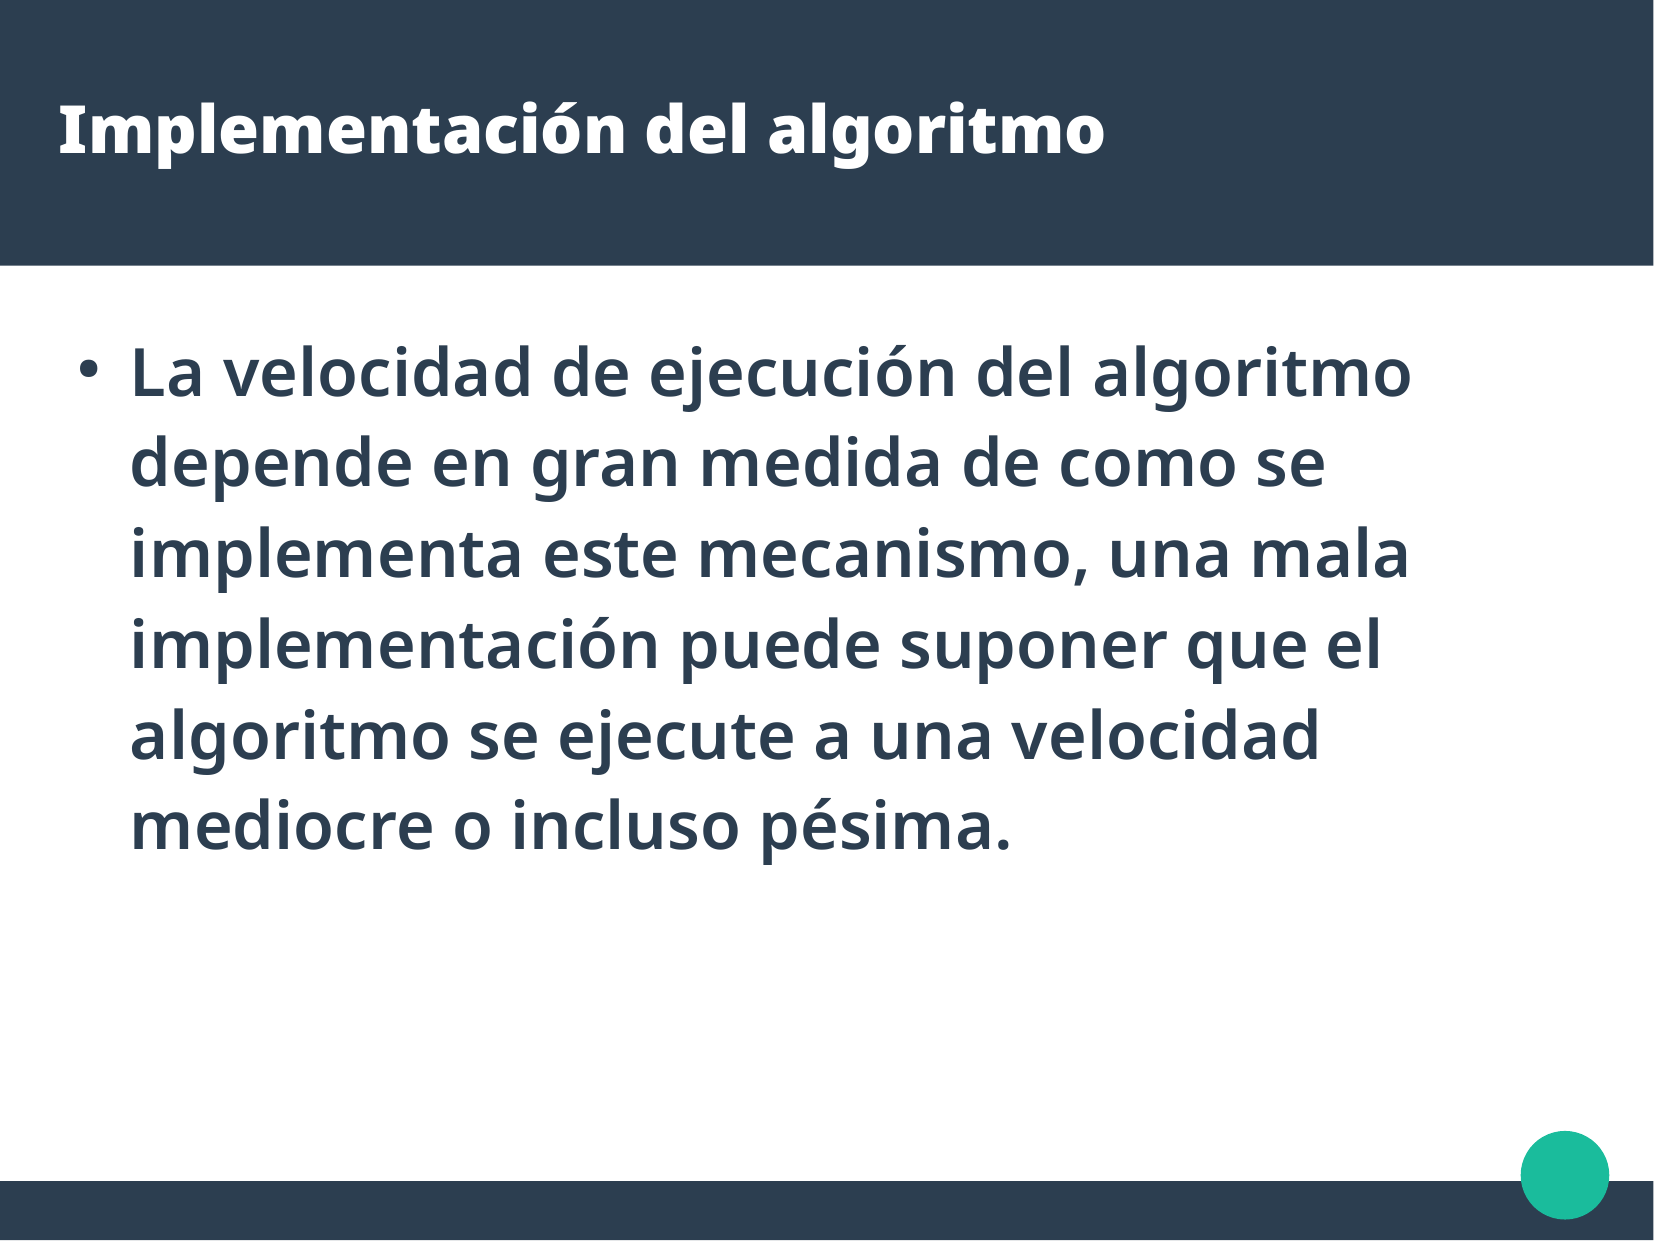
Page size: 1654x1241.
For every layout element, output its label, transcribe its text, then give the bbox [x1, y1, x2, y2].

list La velocidad de ejecución del algoritmo depende en gran medida de como se implementa este mecanismo, una mala implementación puede suponer que el algoritmo se ejecute a una velocidad mediocre o incluso pésima. [59, 324, 1595, 1152]
title Implementación del algoritmo [59, 49, 1595, 207]
